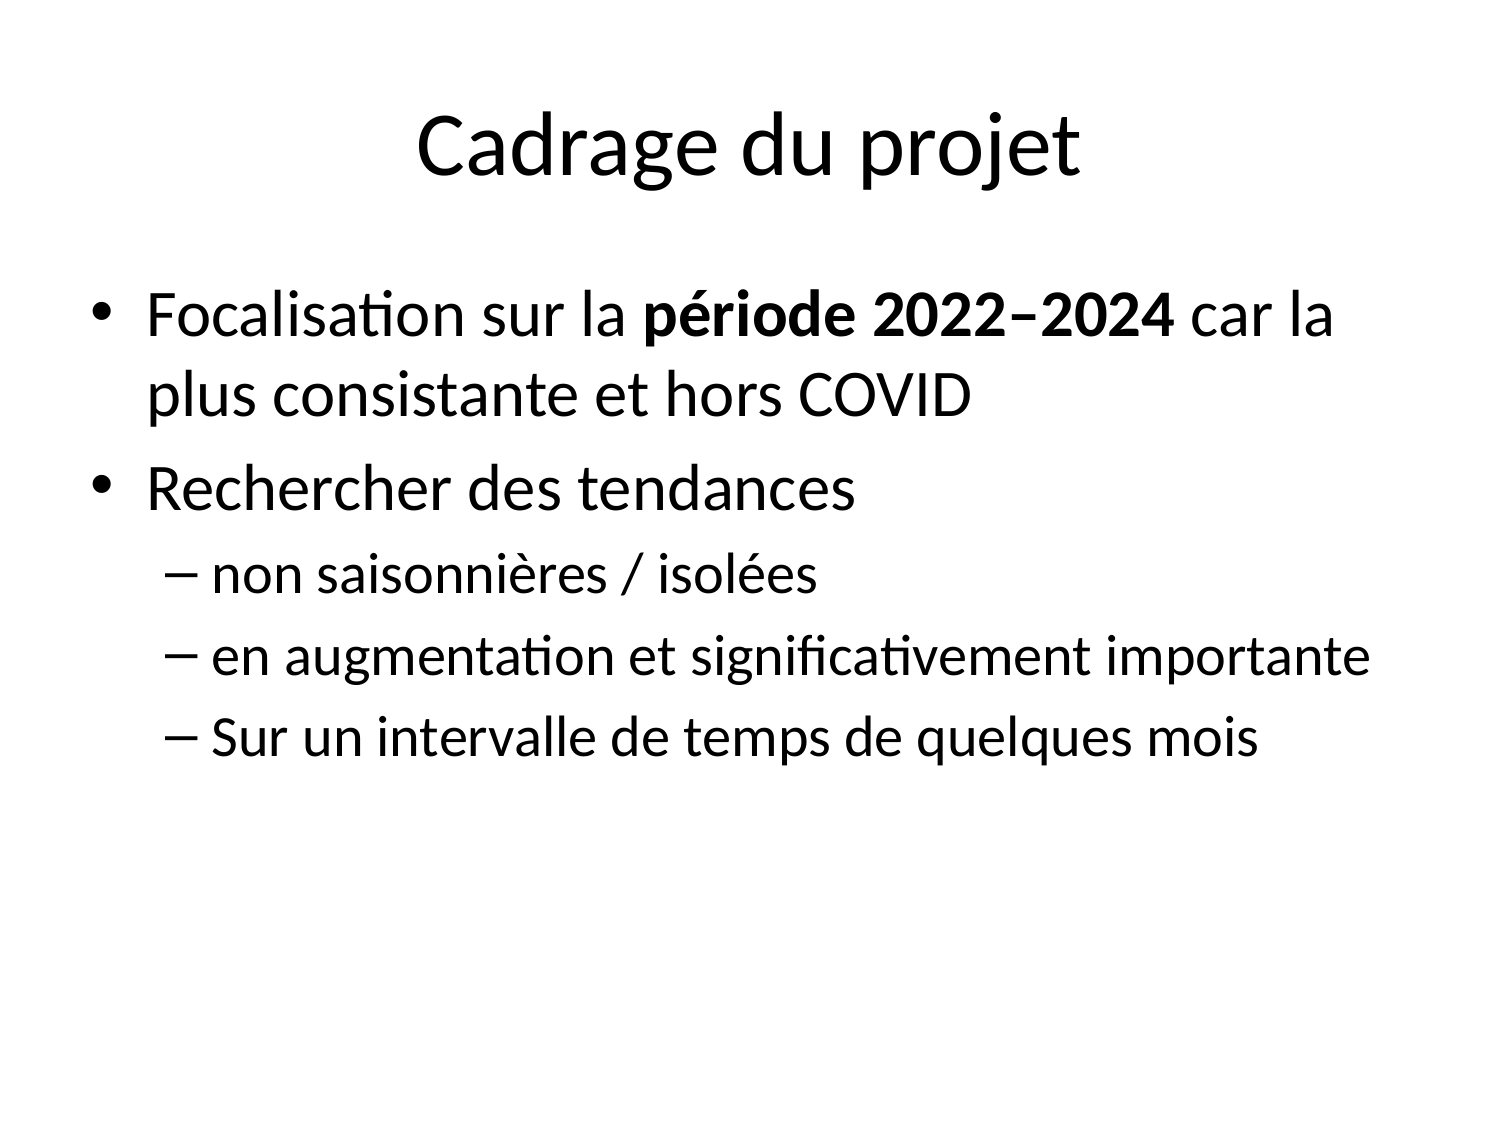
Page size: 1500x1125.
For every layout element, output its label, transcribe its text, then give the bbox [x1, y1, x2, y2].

list Focalisation sur la période 2022–2024 car la plus consistante et hors COVID Rechercher des tendances non saisonnières / isolées en augmentation et significativement importante Sur un intervalle de temps de quelques mois [75, 262, 1425, 1005]
title Cadrage du projet [75, 45, 1425, 233]
